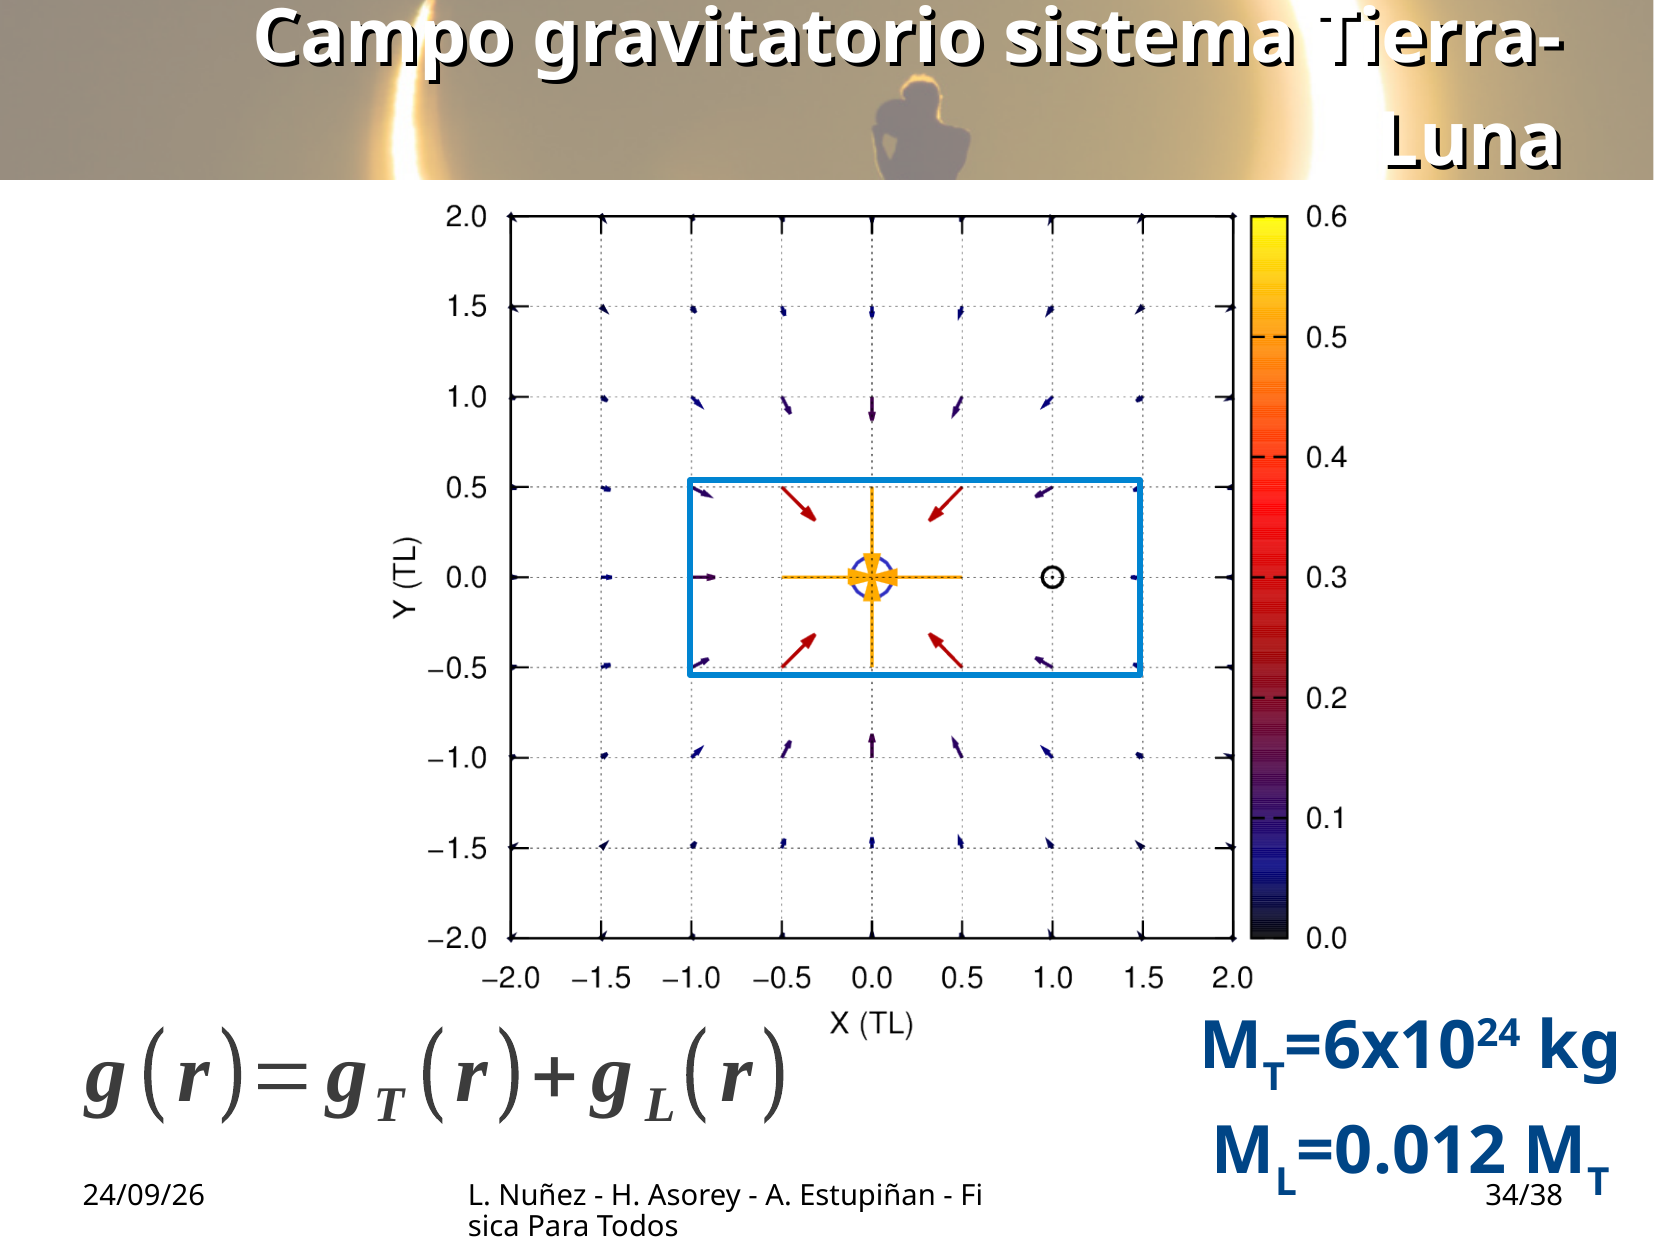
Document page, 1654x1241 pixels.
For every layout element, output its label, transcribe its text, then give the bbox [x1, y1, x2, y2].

text_box MT=6x1024 kg ML=0.012 MT [1185, 990, 1617, 1191]
chart [71, 1020, 802, 1132]
picture [0, 0, 1654, 1141]
title Campo gravitatorio sistema Tierra-Luna [75, 19, 1564, 151]
